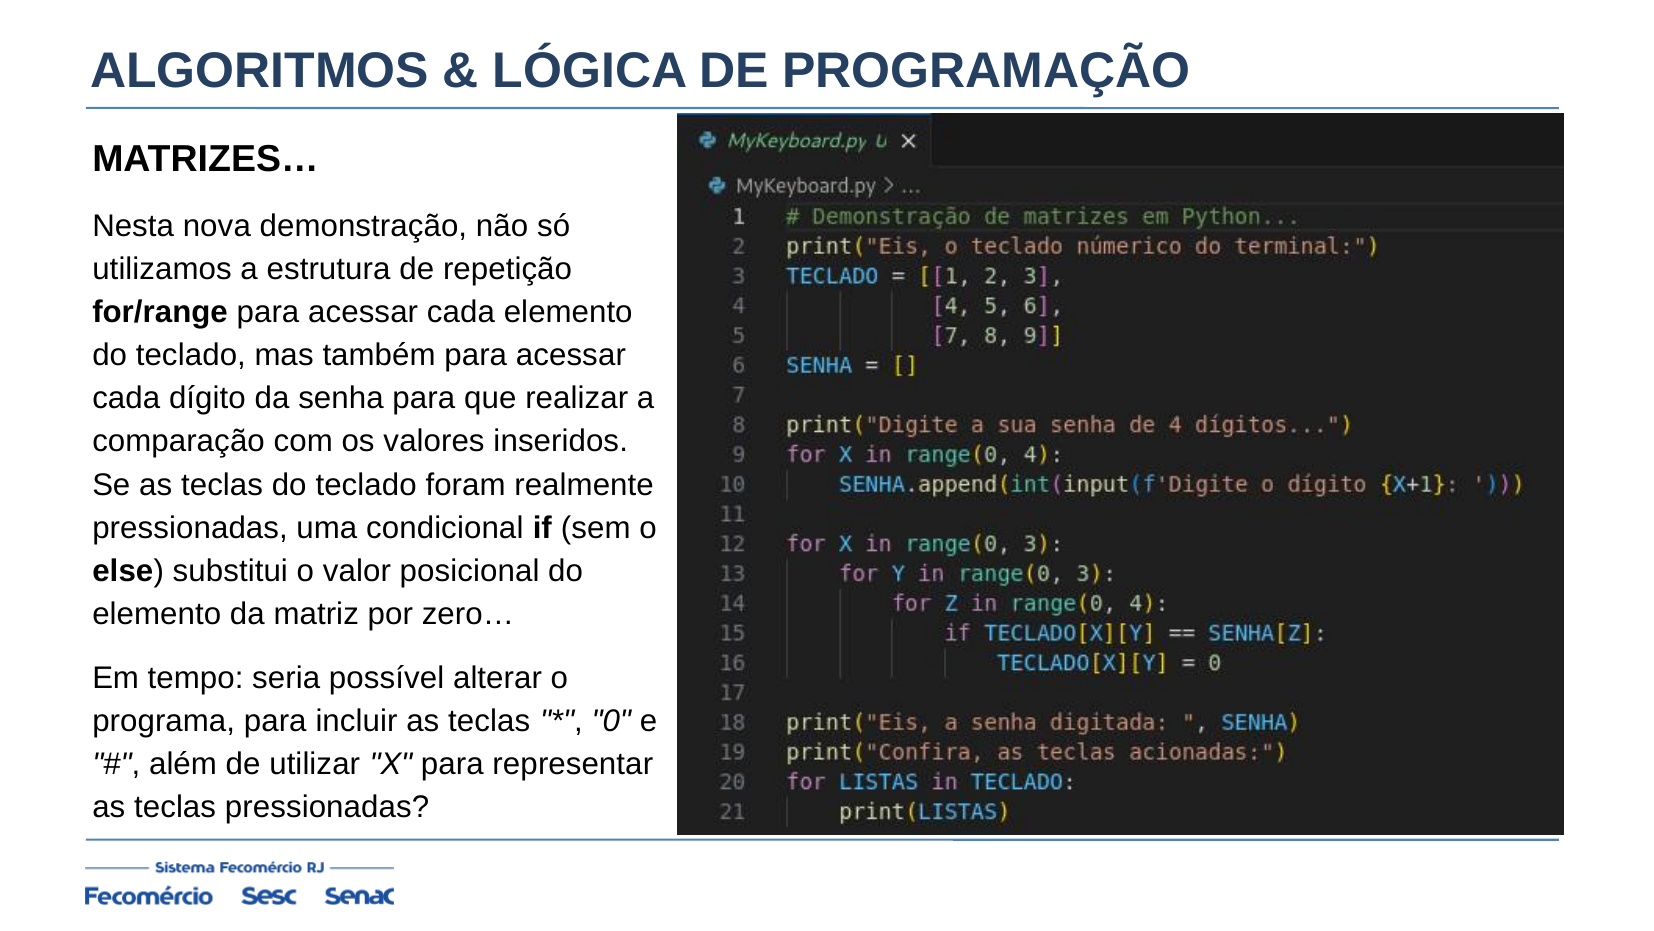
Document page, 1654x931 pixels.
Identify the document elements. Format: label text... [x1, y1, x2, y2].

picture [677, 113, 1564, 835]
text_box ALGORITMOS & LÓGICA DE PROGRAMAÇÃO [90, 32, 1564, 104]
picture [62, 845, 416, 921]
text_box MATRIZES… Nesta nova demonstração, não só utilizamos a estrutura de repetição for/range para acessar cada elemento do teclado, mas também para acessar cada dígito da senha para que realizar a comparação com os valores inseridos. Se as teclas do teclado foram realmente pressionadas, uma condicional if (sem o else) substitui o valor posicional do elemento da matriz por zero… Em tempo: seria possível alterar o programa, para incluir as teclas "*", "0" e "#", além de utilizar "X" para representar as teclas pressionadas? [77, 112, 675, 836]
